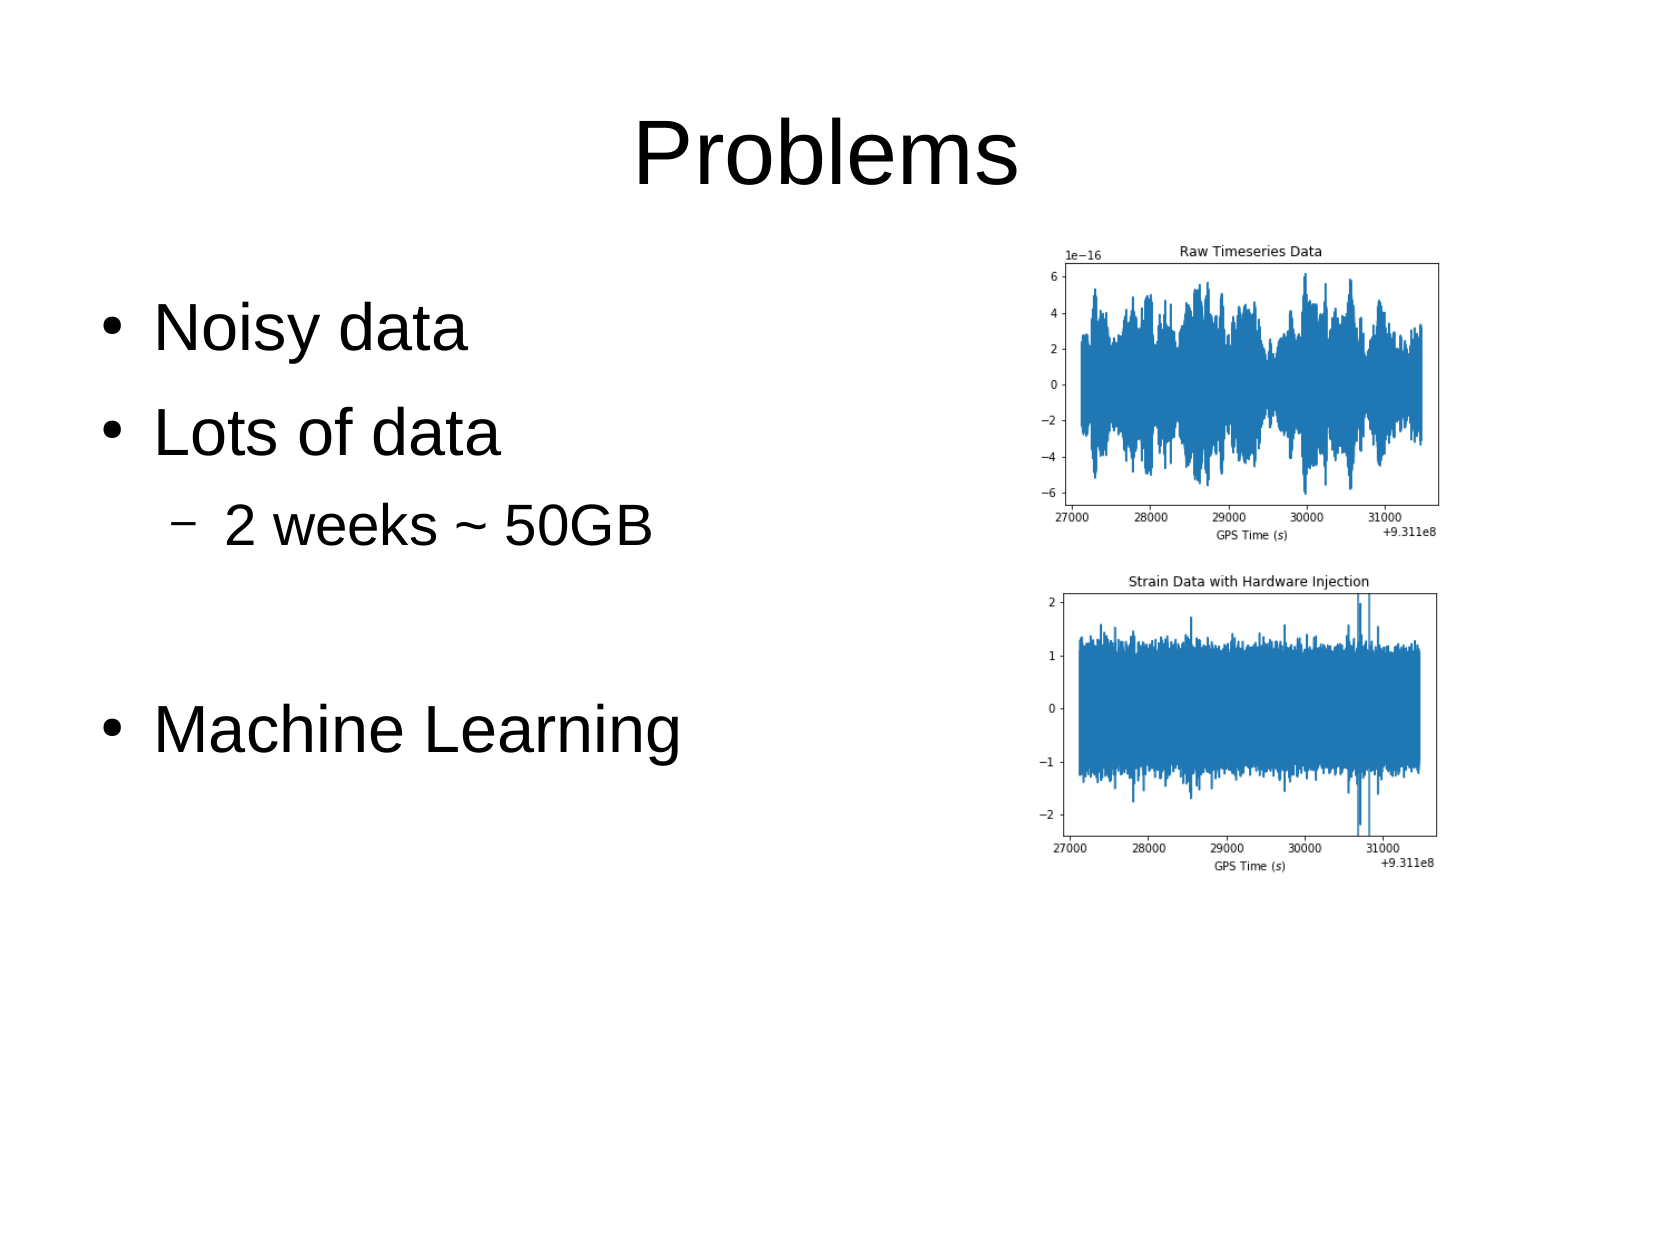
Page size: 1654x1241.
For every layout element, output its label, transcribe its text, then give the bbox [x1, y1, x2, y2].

list Noisy data Lots of data 2 weeks ~ 50GB Machine Learning [82, 290, 809, 1010]
title Problems [82, 49, 1571, 257]
picture [1005, 224, 1486, 545]
picture [1003, 554, 1486, 876]
